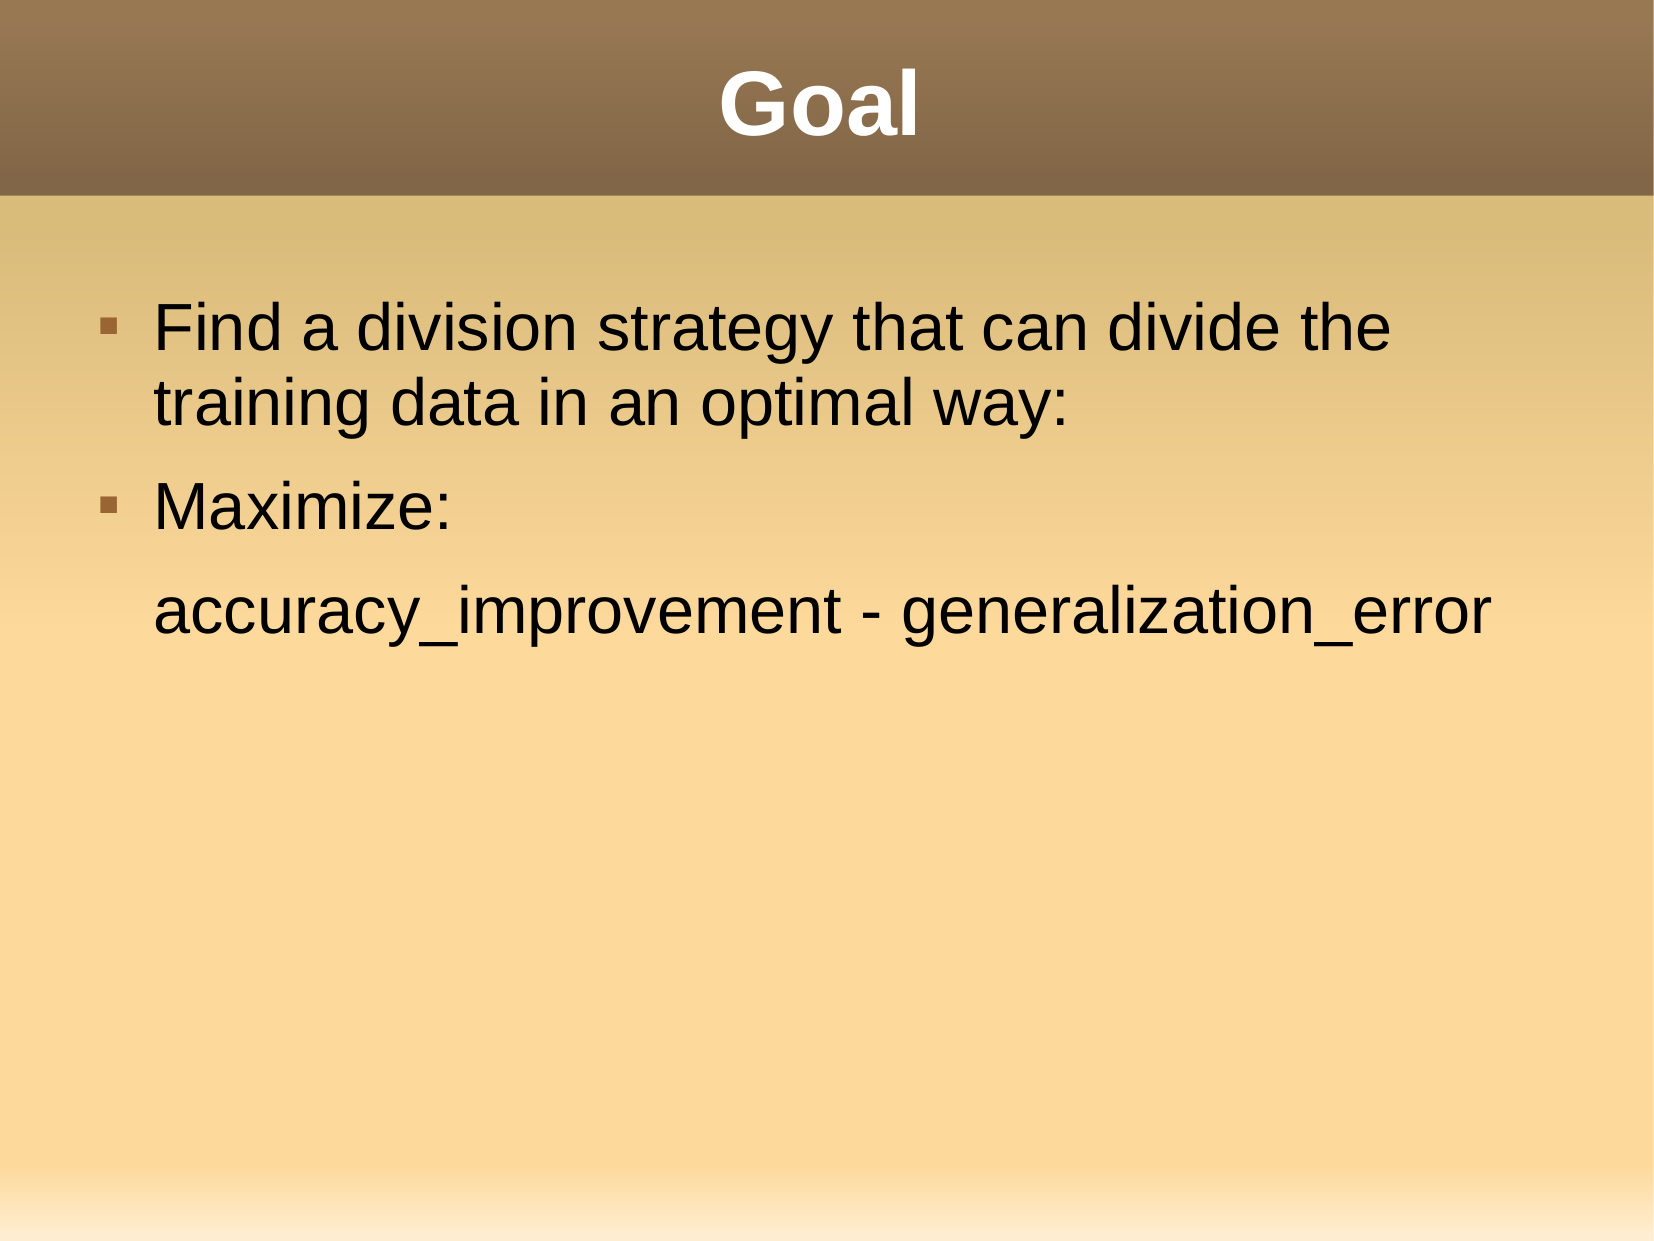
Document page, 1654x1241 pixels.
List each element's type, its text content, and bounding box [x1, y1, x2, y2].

list Find a division strategy that can divide the training data in an optimal way: Maximize: accuracy_improvement - generalization_error [82, 290, 1571, 1094]
title Goal [76, 7, 1565, 200]
picture [0, 0, 1654, 1241]
